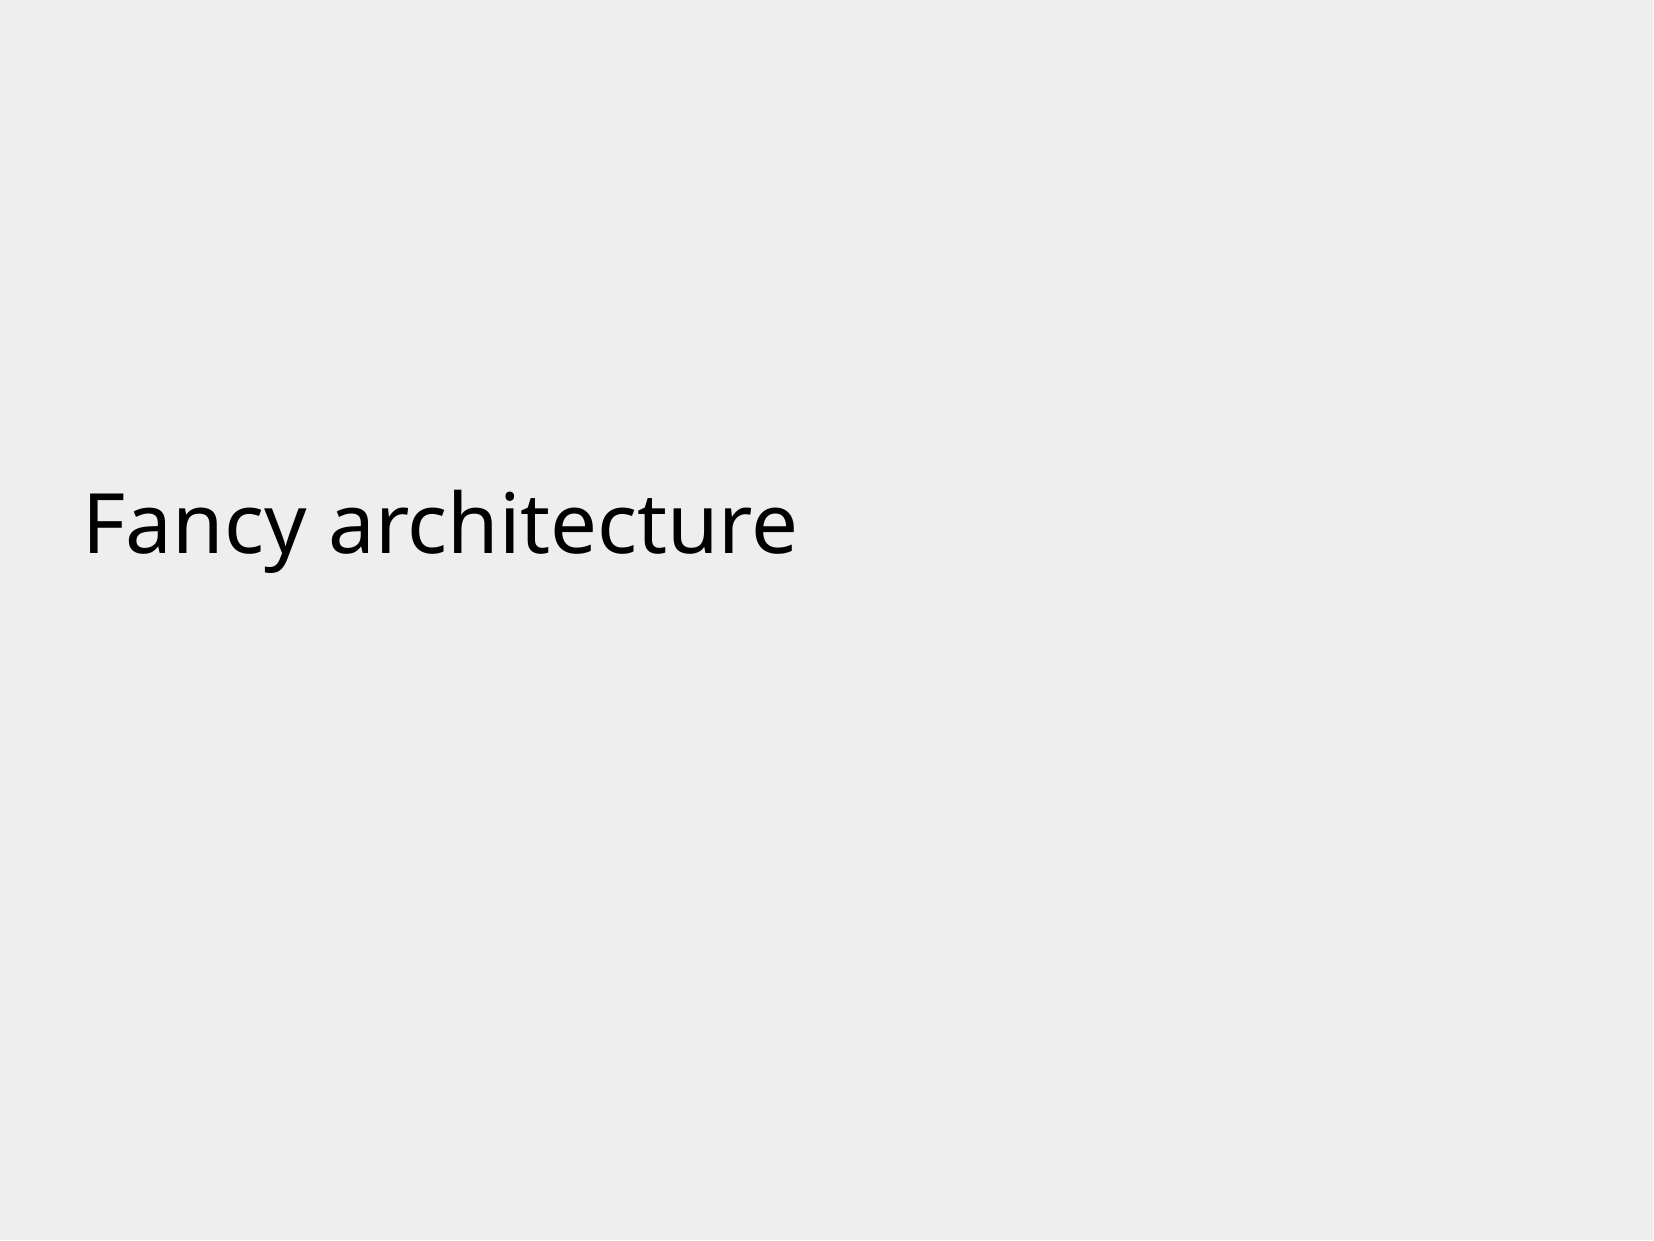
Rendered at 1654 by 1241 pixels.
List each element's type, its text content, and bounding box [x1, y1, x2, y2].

title Fancy architecture [82, 49, 1571, 993]
